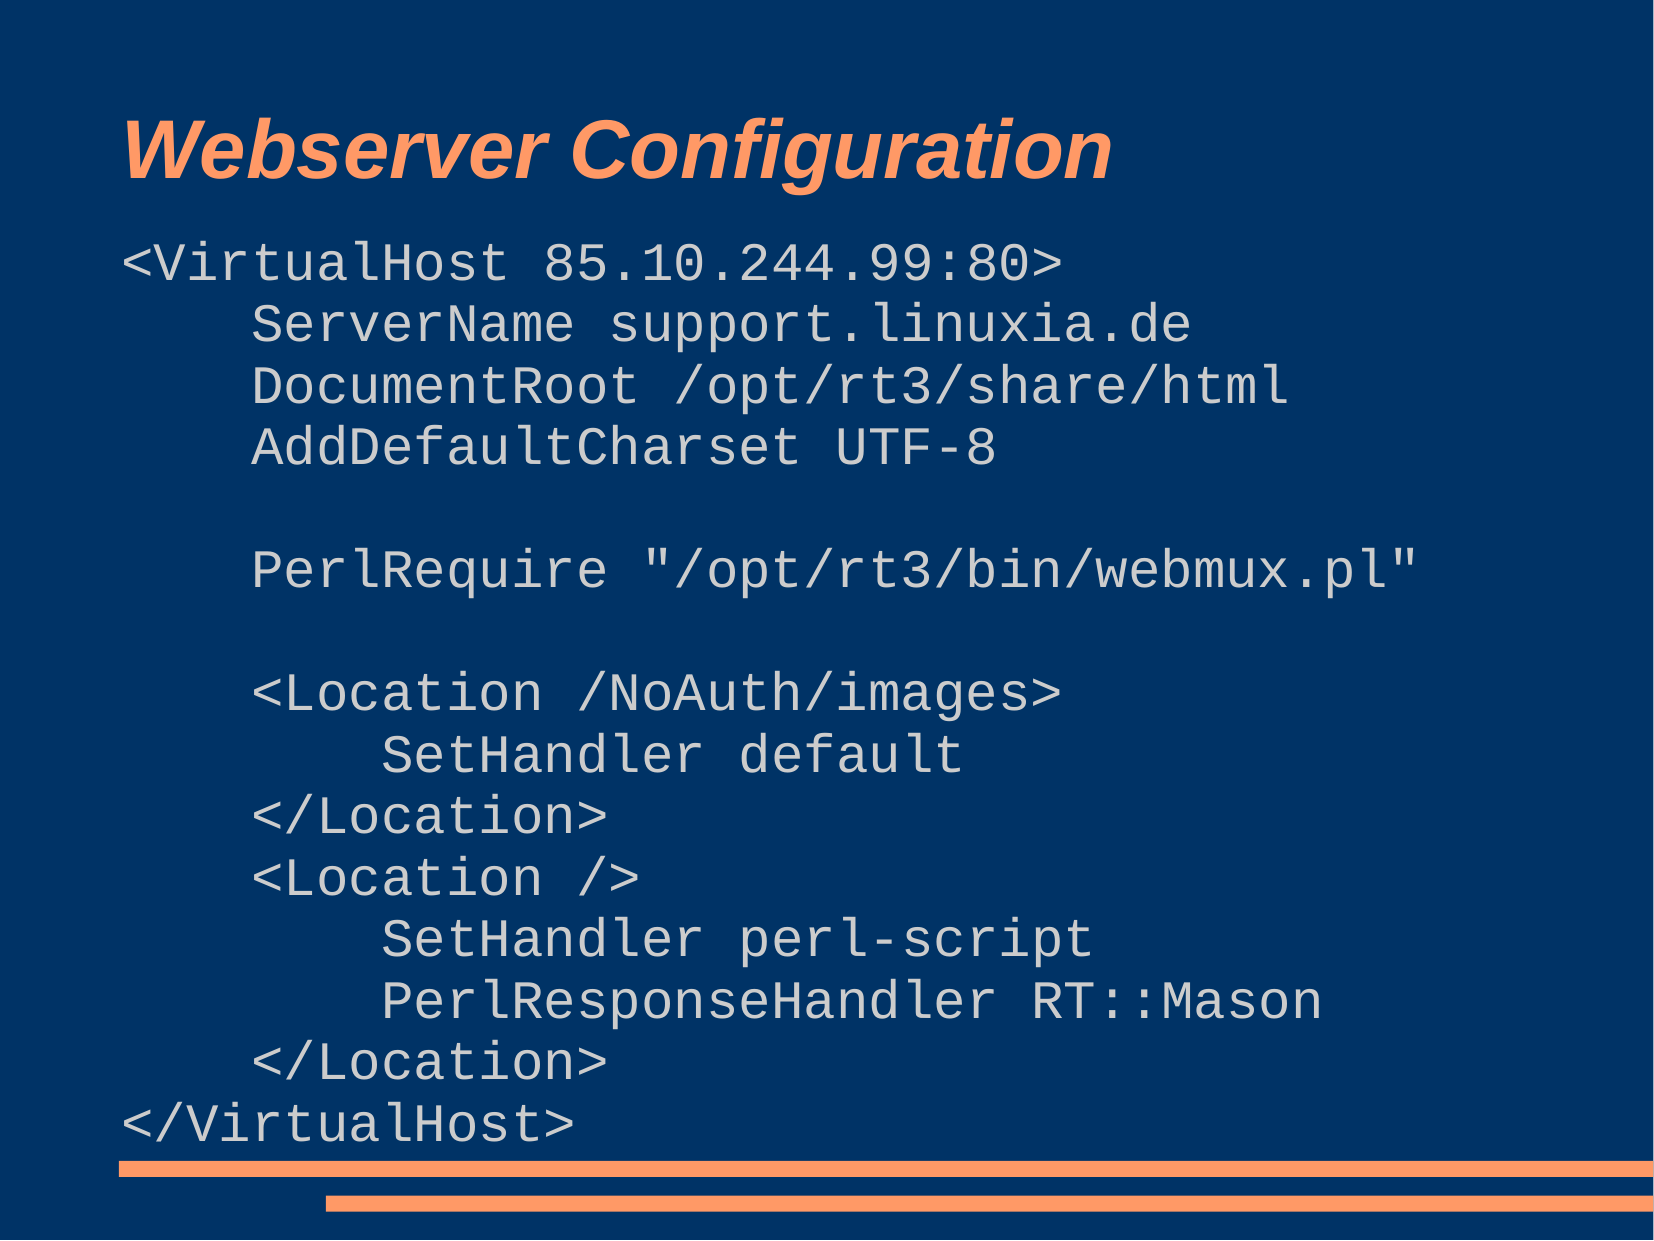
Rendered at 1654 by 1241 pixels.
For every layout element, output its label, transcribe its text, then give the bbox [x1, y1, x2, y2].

subtitle <VirtualHost 85.10.244.99:80> ServerName support.linuxia.de DocumentRoot /opt/rt3/share/html AddDefaultCharset UTF-8 PerlRequire "/opt/rt3/bin/webmux.pl" <Location /NoAuth/images> SetHandler default </Location> <Location /> SetHandler perl-script PerlResponseHandler RT::Mason </Location> </VirtualHost> [121, 235, 1561, 1219]
title Webserver Configuration [121, 53, 1534, 235]
